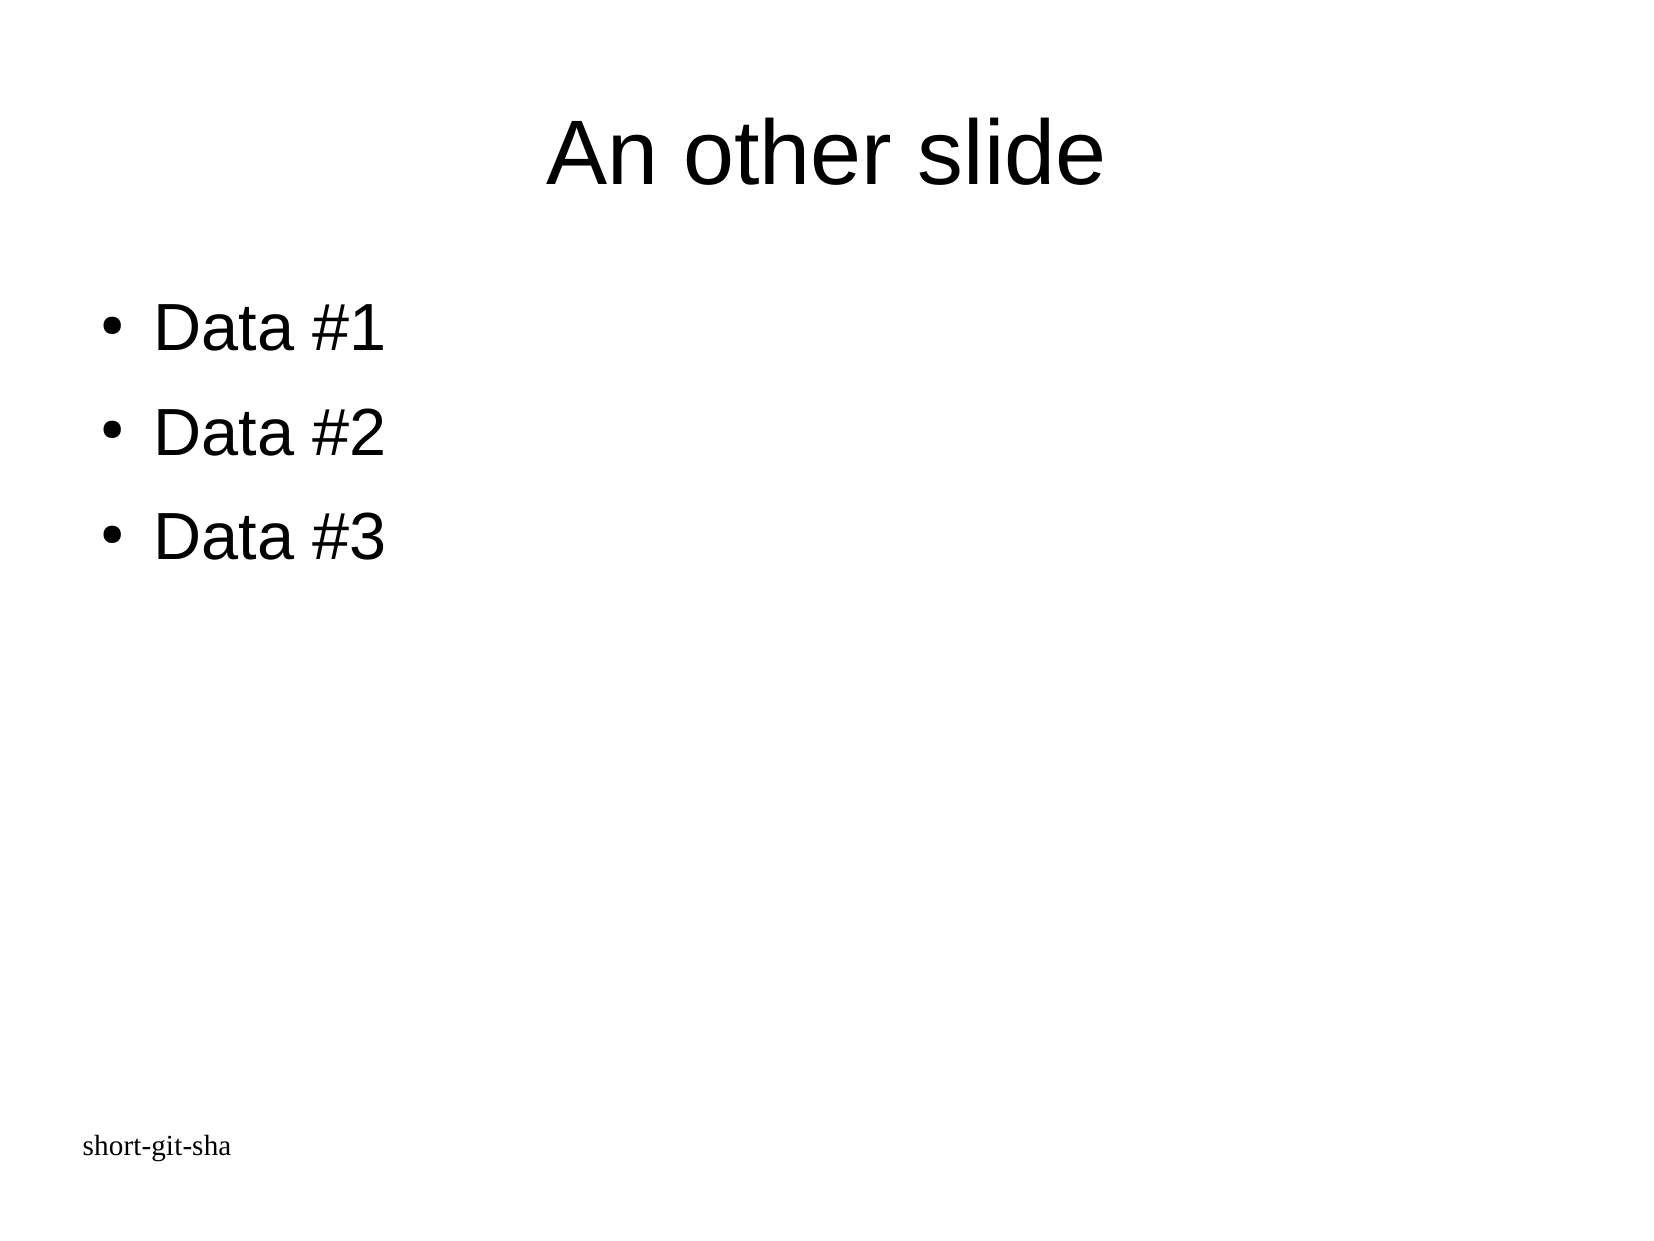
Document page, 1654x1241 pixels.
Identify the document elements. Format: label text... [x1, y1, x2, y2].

list Data #1 Data #2 Data #3 [82, 290, 1538, 1010]
title An other slide [82, 49, 1571, 257]
